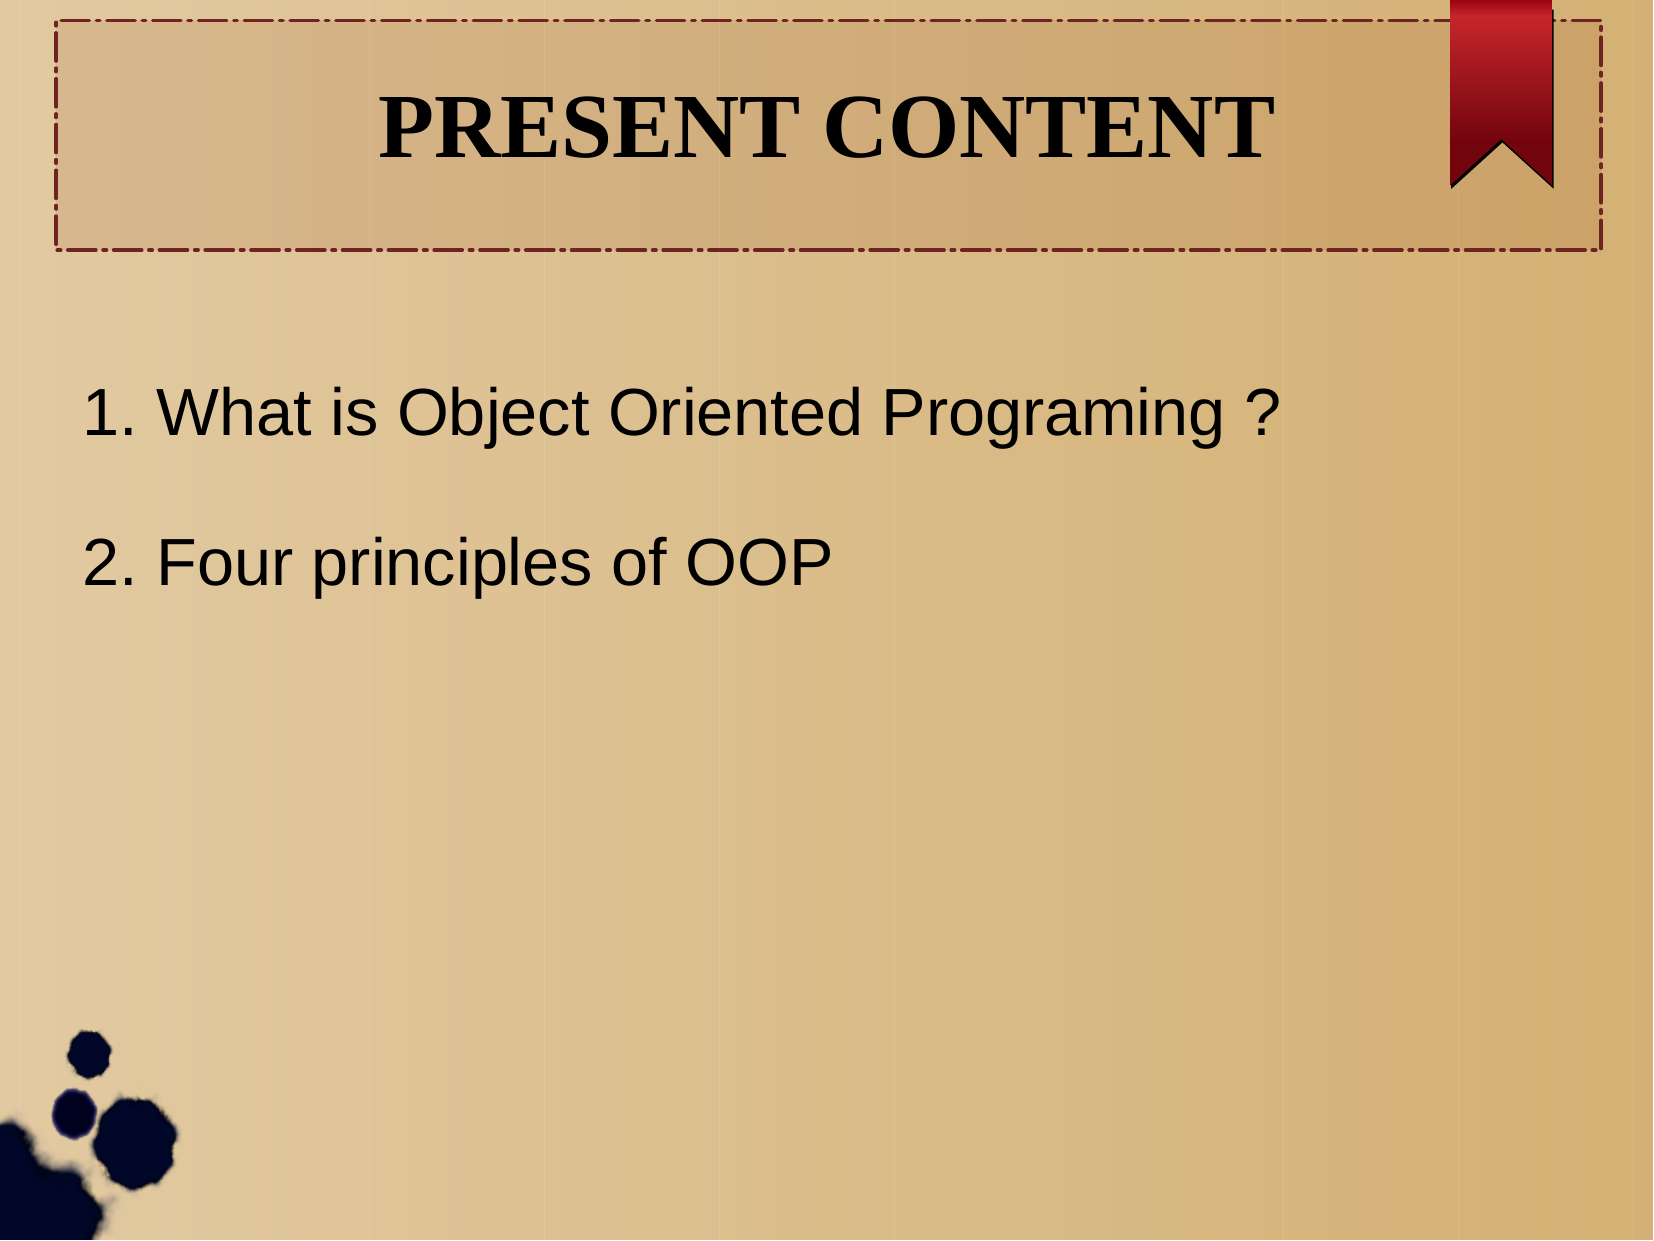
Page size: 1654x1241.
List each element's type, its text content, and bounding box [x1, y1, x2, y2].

title PRESENT CONTENT [94, 0, 1561, 300]
subtitle 1. What is Object Oriented Programing ? 2. Four principles of OOP [82, 299, 1530, 676]
